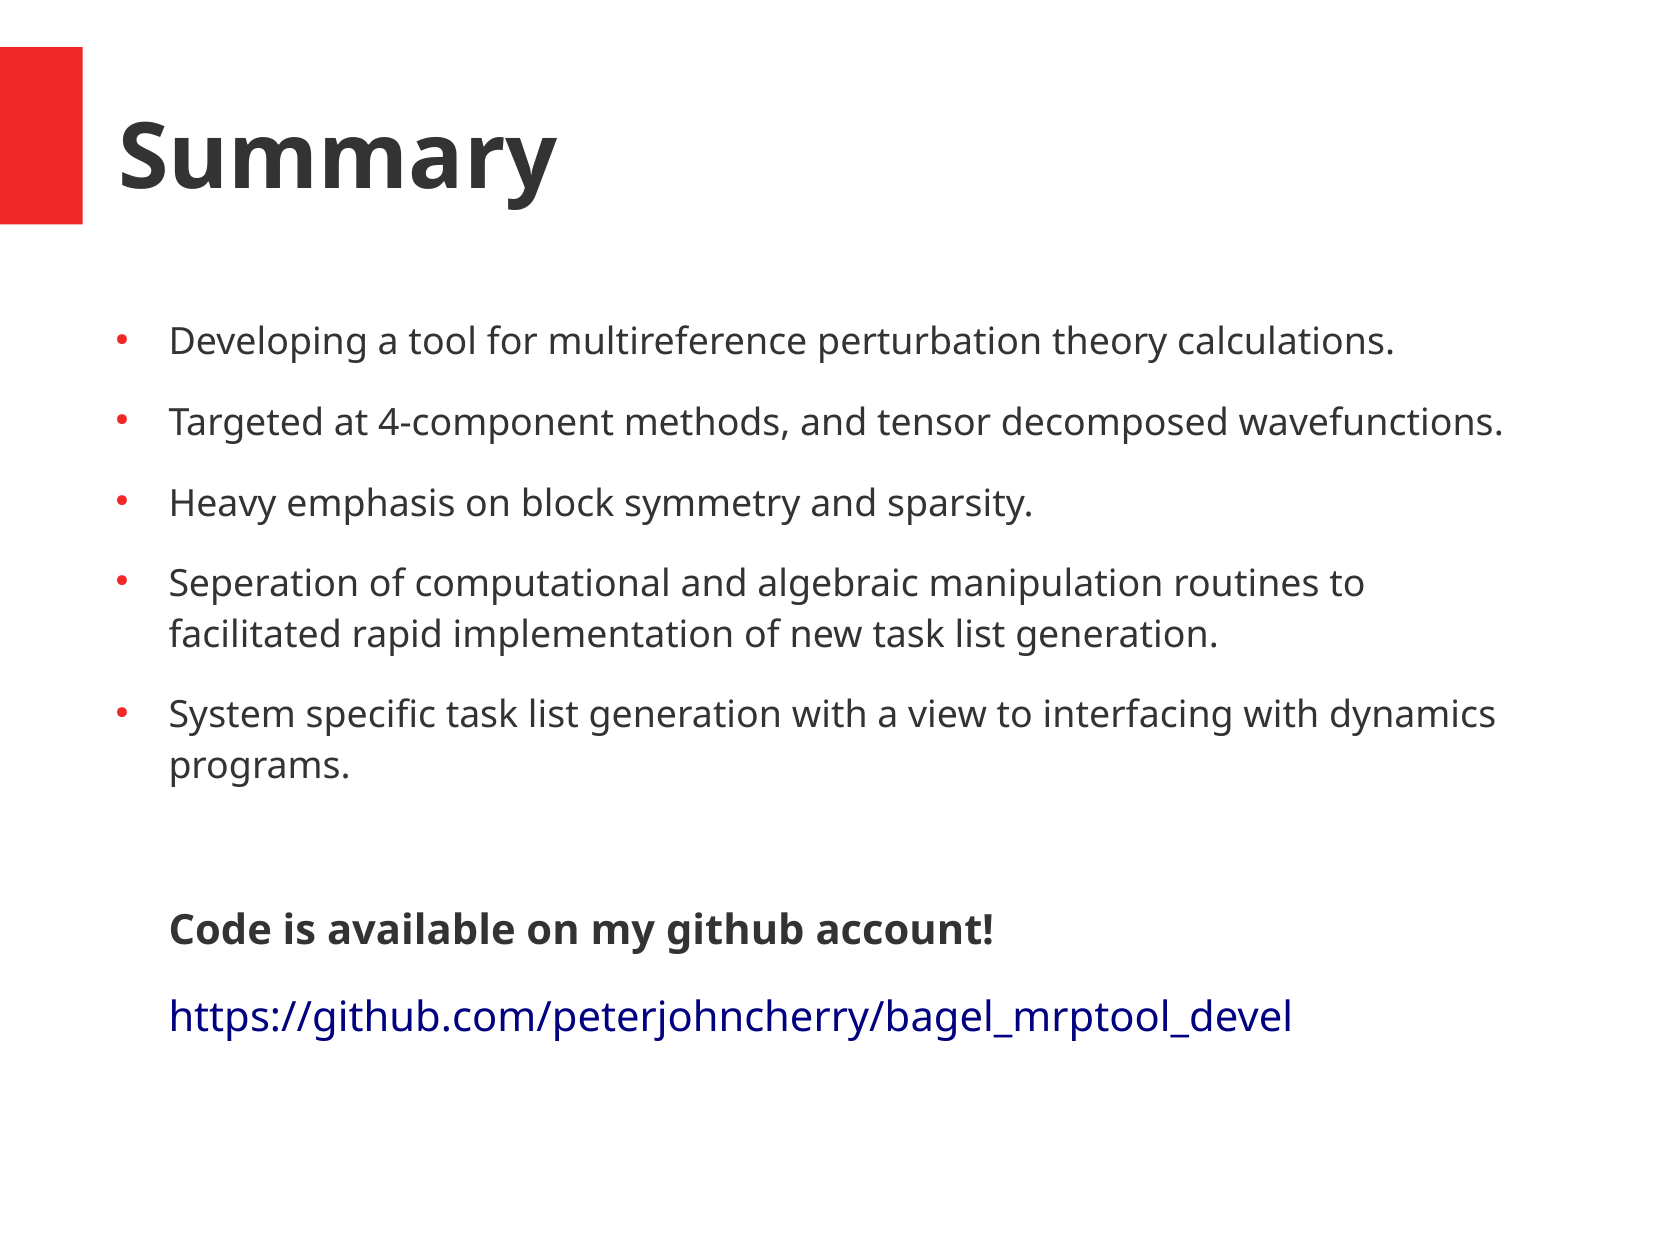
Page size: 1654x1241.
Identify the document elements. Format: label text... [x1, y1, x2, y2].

list Developing a tool for multireference perturbation theory calculations. Targeted at 4-component methods, and tensor decomposed wavefunctions. Heavy emphasis on block symmetry and sparsity. Seperation of computational and algebraic manipulation routines to facilitated rapid implementation of new task list generation. System specific task list generation with a view to interfacing with dynamics programs. Code is available on my github account! https://github.com/peterjohncherry/bagel_mrptool_devel [97, 315, 1516, 561]
title Summary [118, 49, 1571, 257]
